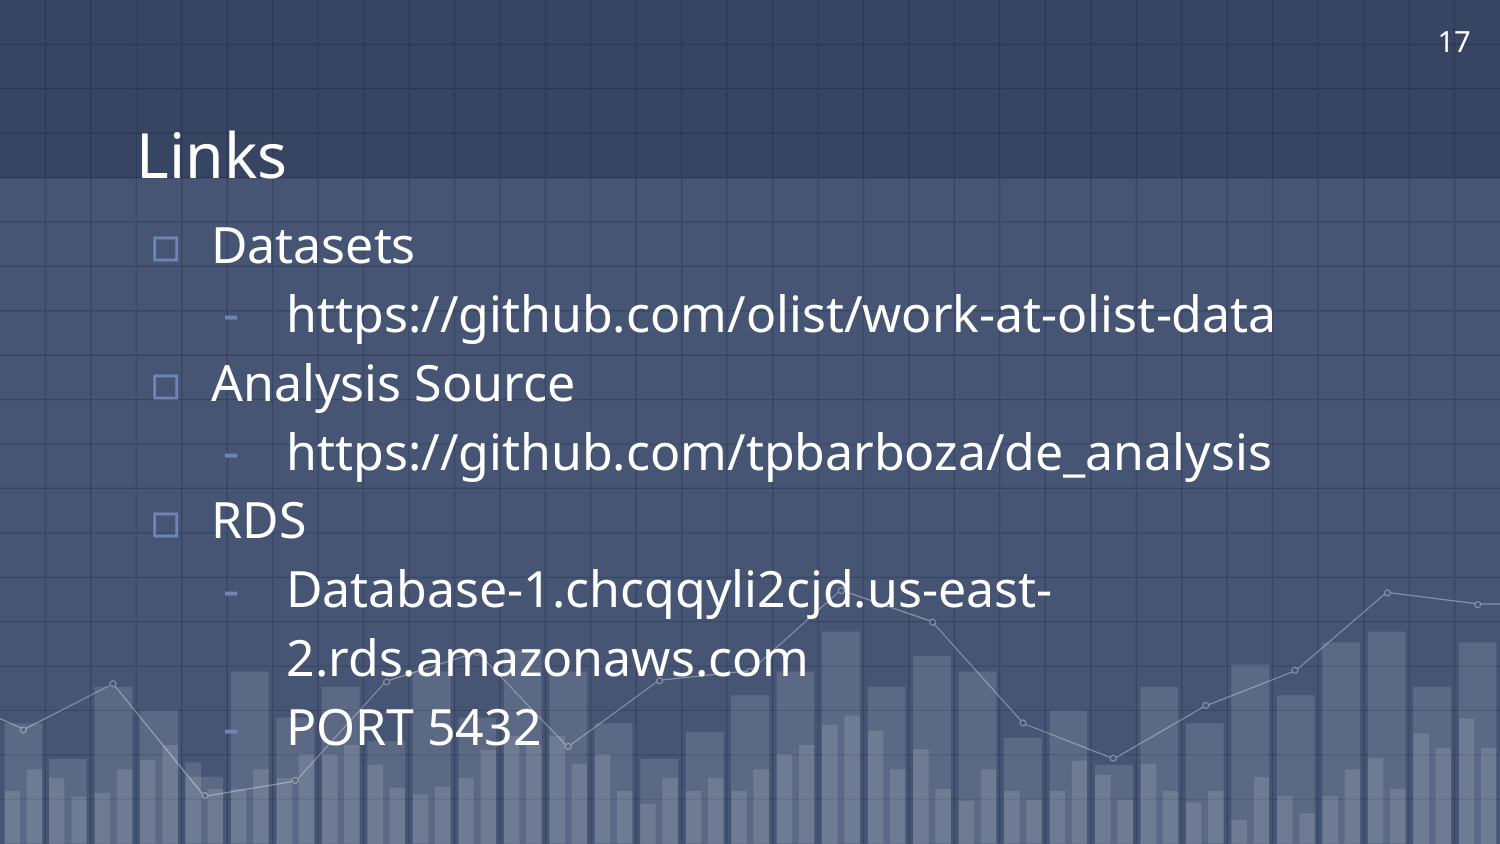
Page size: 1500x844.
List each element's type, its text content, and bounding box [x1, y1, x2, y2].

list Datasets https://github.com/olist/work-at-olist-data Analysis Source https://github.com/tpbarboza/de_analysis RDS Database-1.chcqqyli2cjd.us-east-2.rds.amazonaws.com PORT 5432 [121, 189, 1383, 698]
slide_number 1 [1408, 0, 1500, 88]
title Links [121, 65, 1383, 189]
